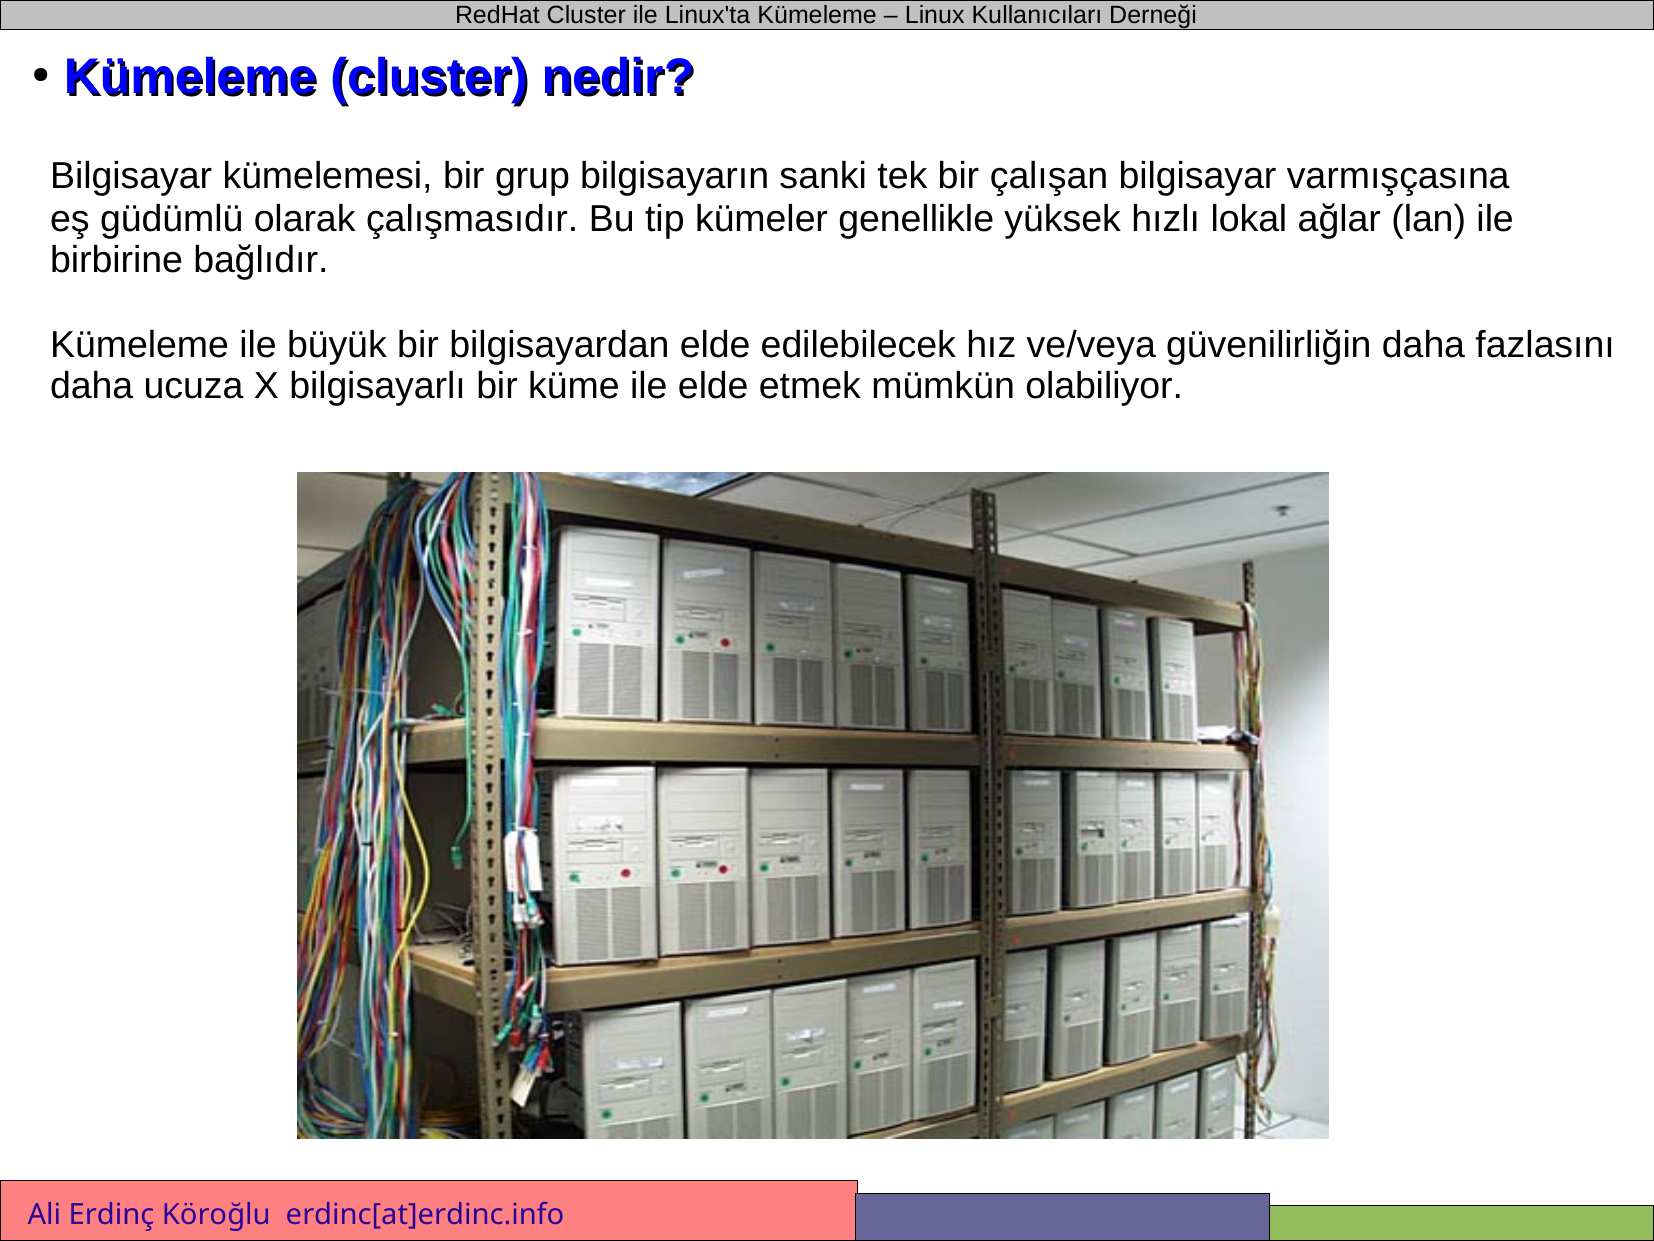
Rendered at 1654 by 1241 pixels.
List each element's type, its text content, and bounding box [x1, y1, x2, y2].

text_box Bilgisayar kümelemesi, bir grup bilgisayarın sanki tek bir çalışan bilgisayar varmışçasına eş güdümlü olarak çalışmasıdır. Bu tip kümeler genellikle yüksek hızlı lokal ağlar (lan) ile birbirine bağlıdır. Kümeleme ile büyük bir bilgisayardan elde edilebilecek hız ve/veya güvenilirliğin daha fazlasını daha ucuza X bilgisayarlı bir küme ile elde etmek mümkün olabiliyor. [35, 147, 1631, 488]
text_box [0, 1180, 1654, 1241]
text_box RedHat Cluster ile Linux'ta Kümeleme – Linux Kullanıcıları Derneği [0, 0, 1654, 30]
picture [297, 472, 1329, 1139]
text_box Ali Erdinç Köroğlu erdinc[at]erdinc.info http://www.erdinc.info [12, 1186, 852, 1241]
text_box Kümeleme (cluster) nedir? [17, 41, 710, 121]
